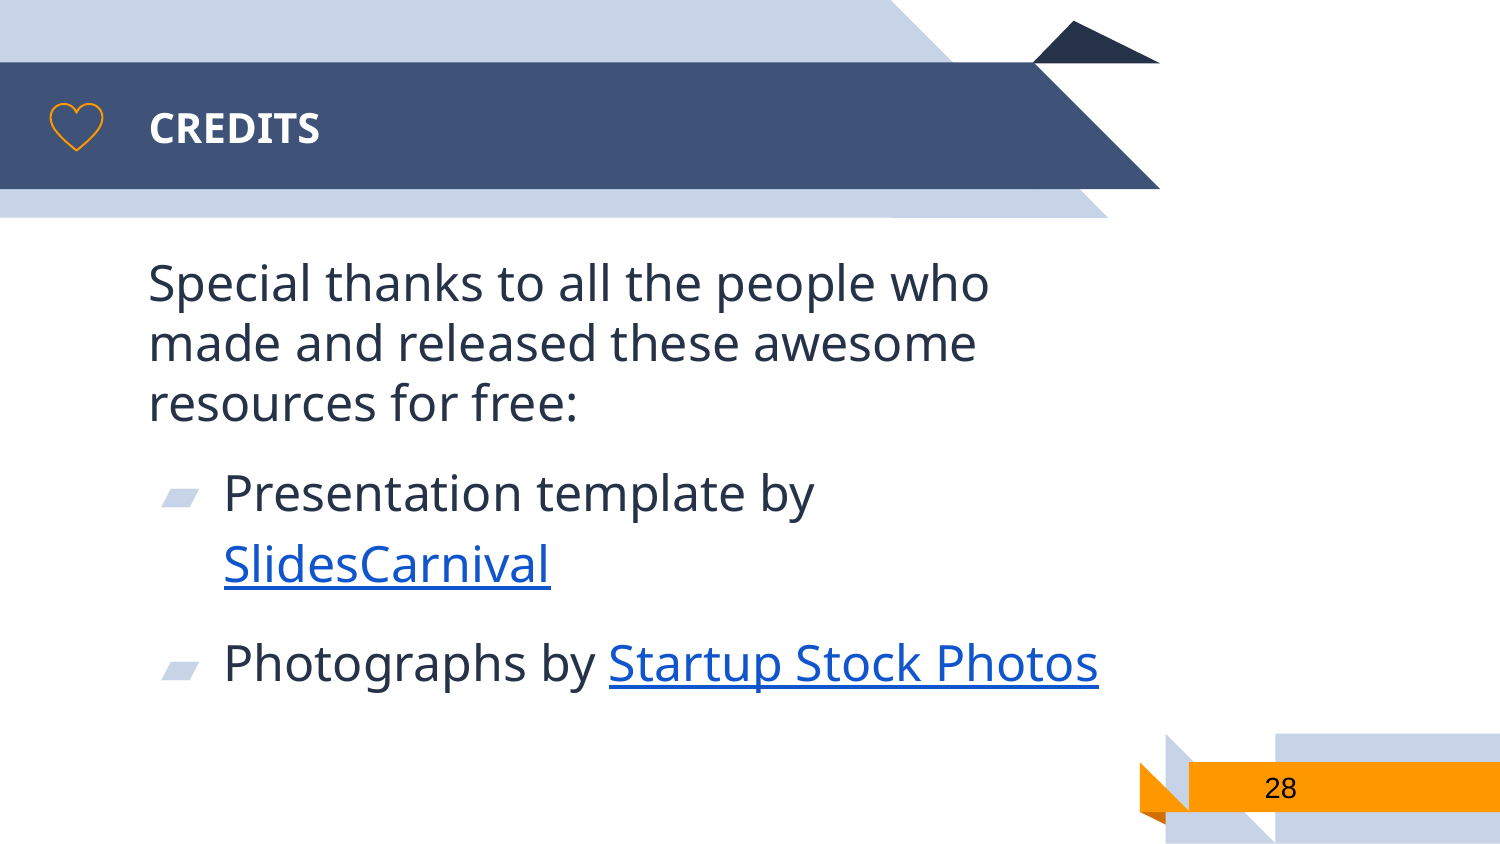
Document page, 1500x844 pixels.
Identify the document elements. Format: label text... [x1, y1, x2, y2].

list Special thanks to all the people who made and released these awesome resources for free: Presentation template by SlidesCarnival Photographs by Startup Stock Photos [133, 217, 1140, 734]
slide_number <numer> [1249, 760, 1494, 813]
title CREDITS [133, 64, 1035, 190]
